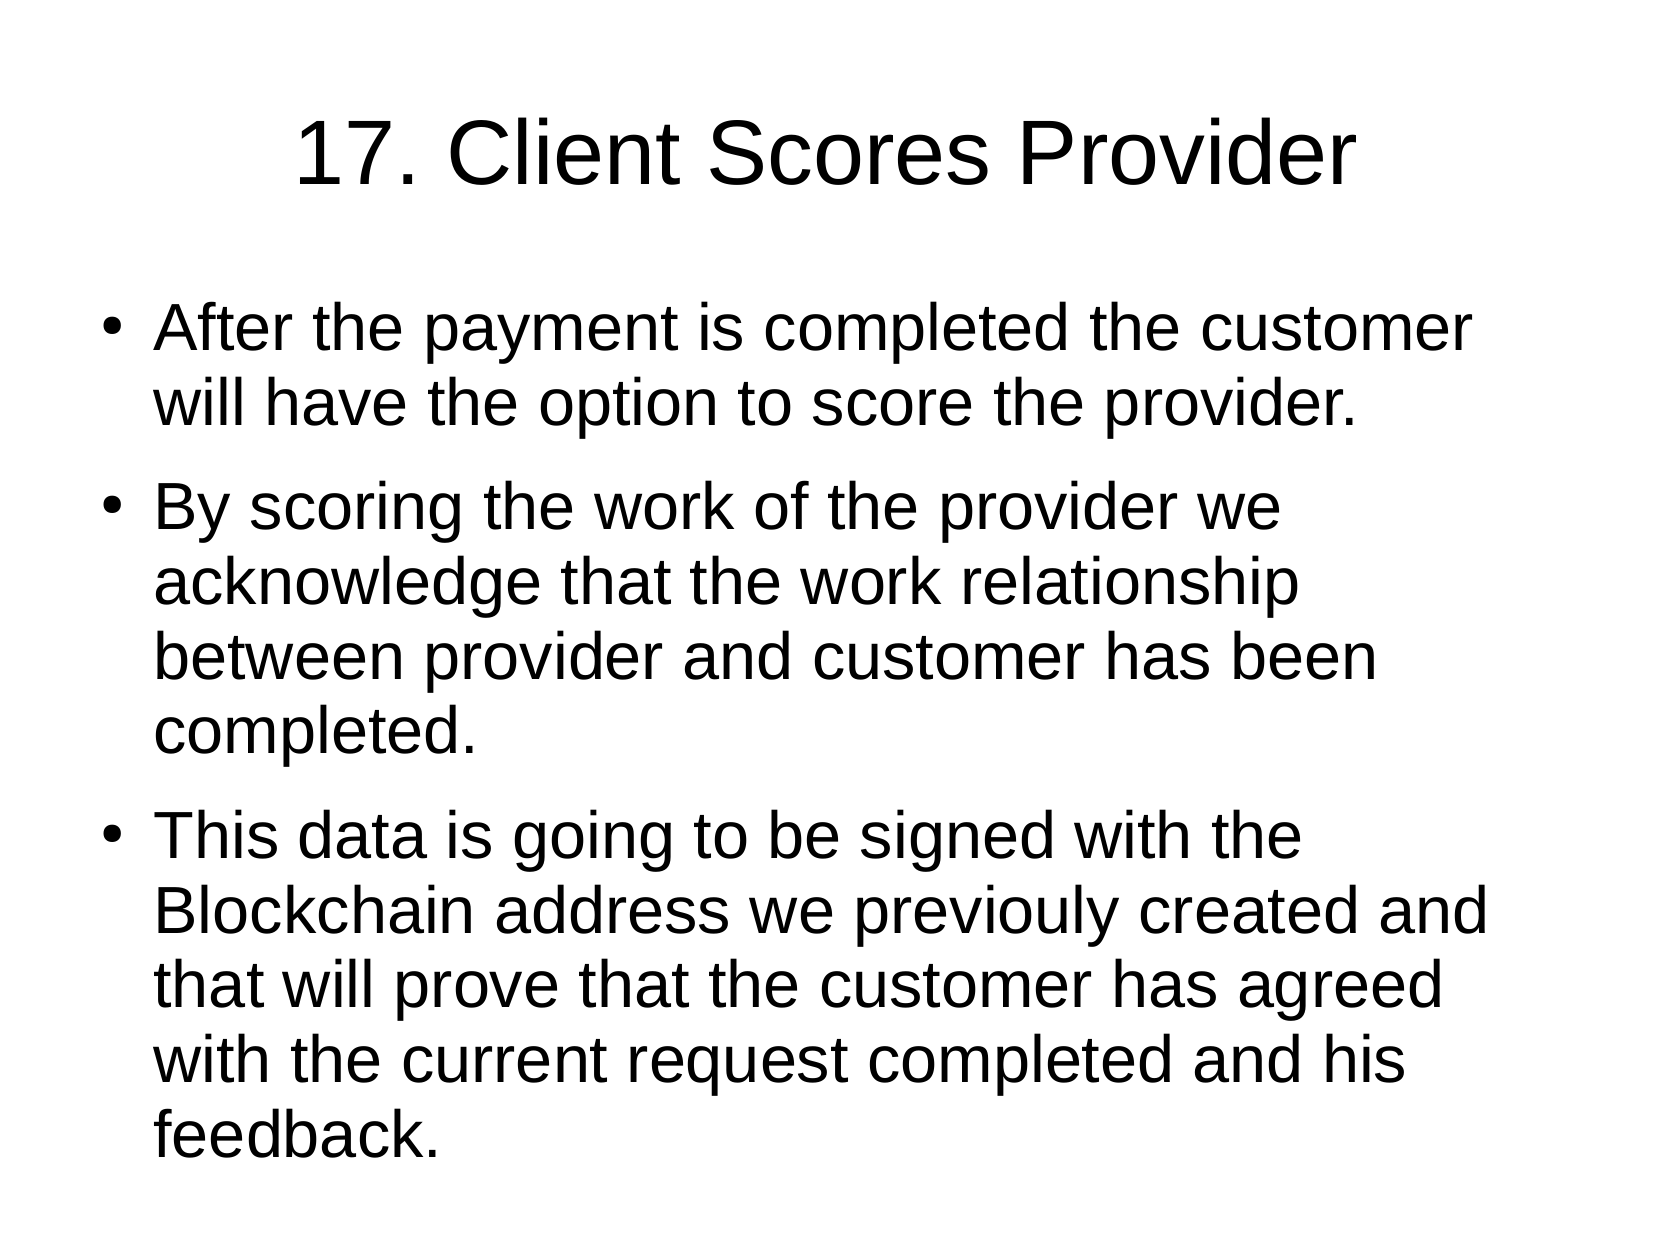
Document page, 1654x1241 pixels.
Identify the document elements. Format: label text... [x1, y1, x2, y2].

title 17. Client Scores Provider [82, 49, 1571, 257]
list After the payment is completed the customer will have the option to score the provider. By scoring the work of the provider we acknowledge that the work relationship between provider and customer has been completed. This data is going to be signed with the Blockchain address we previouly created and that will prove that the customer has agreed with the current request completed and his feedback. [82, 290, 1571, 1172]
